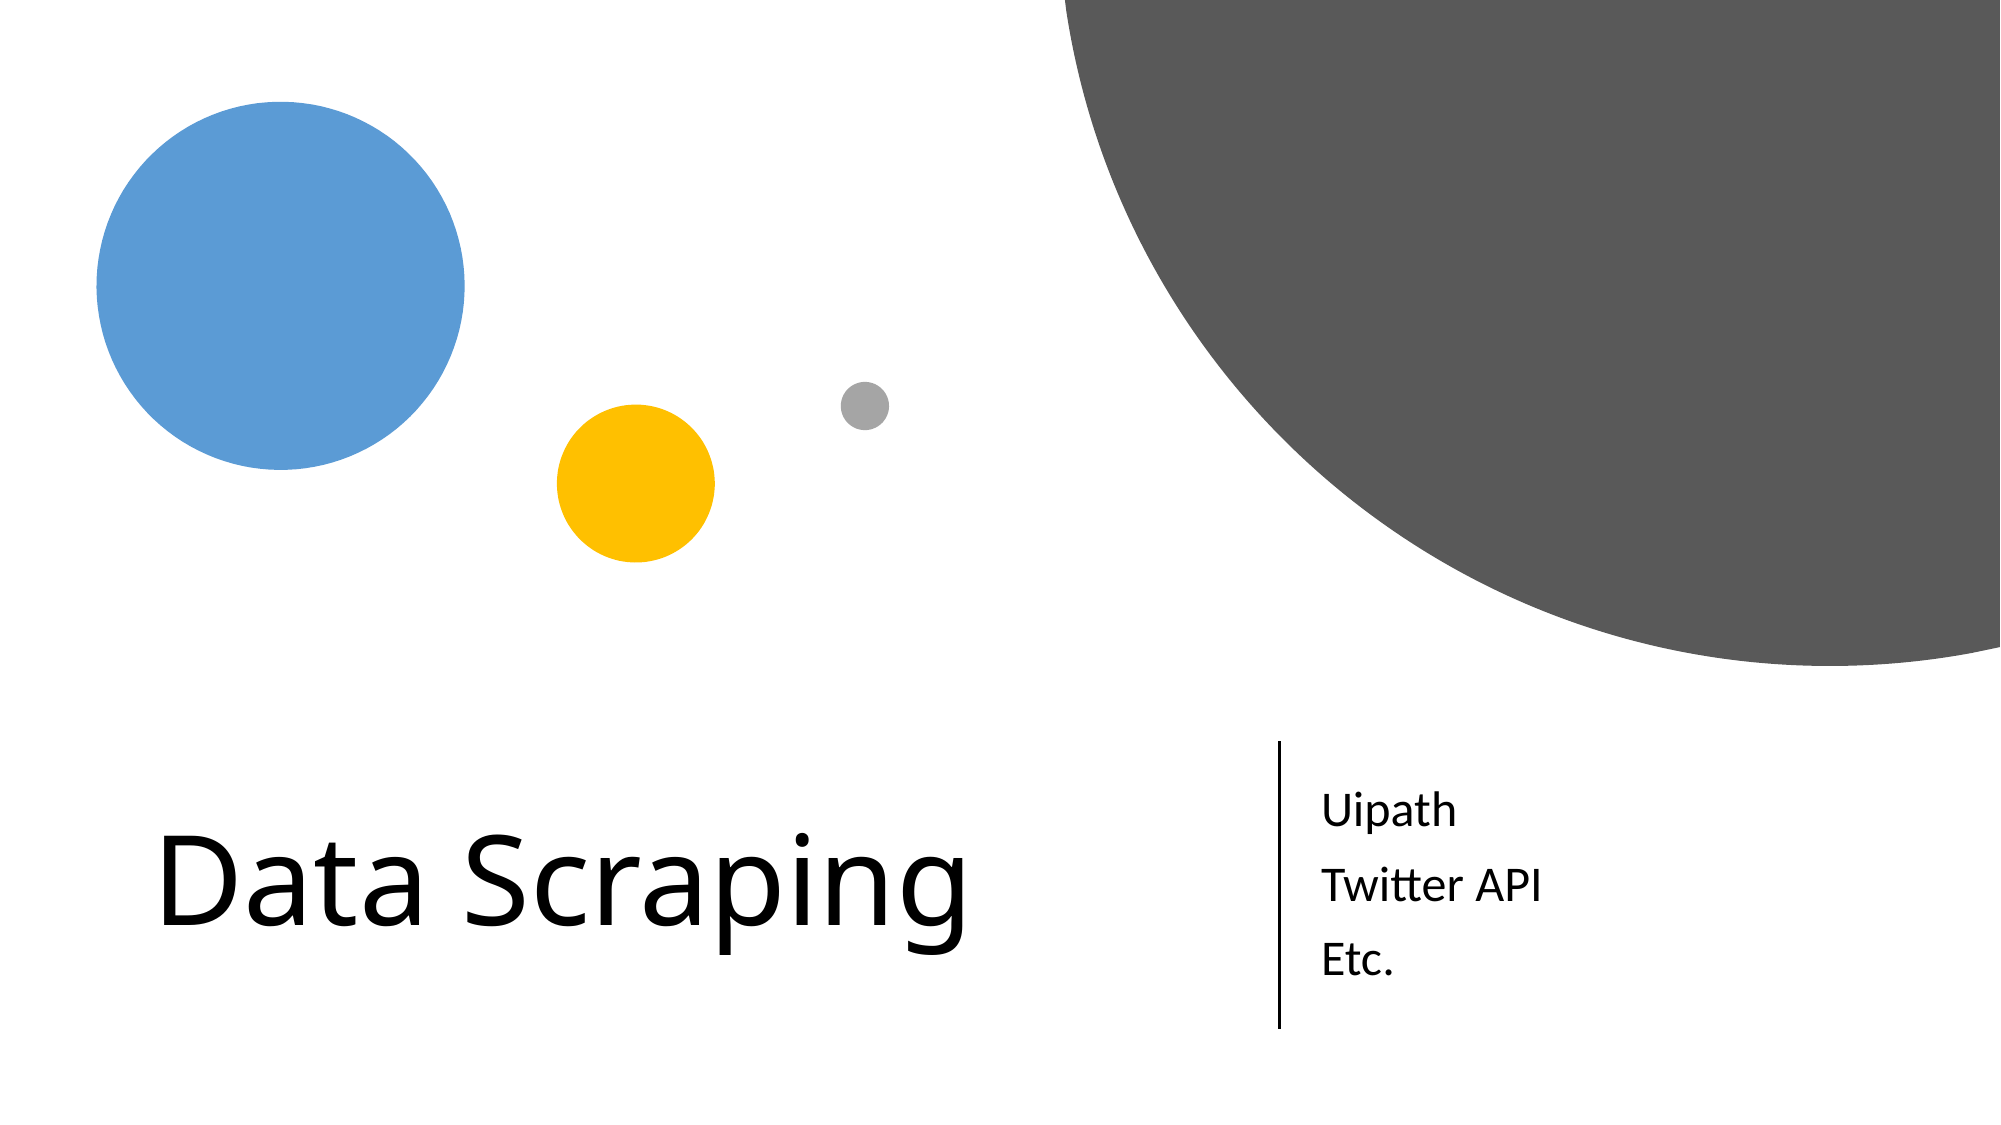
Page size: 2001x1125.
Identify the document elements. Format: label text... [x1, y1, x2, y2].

list Uipath Twitter API Etc. [1306, 742, 1841, 1028]
text_box [0, 0, 2000, 1125]
title Data Scraping [137, 742, 1254, 1028]
